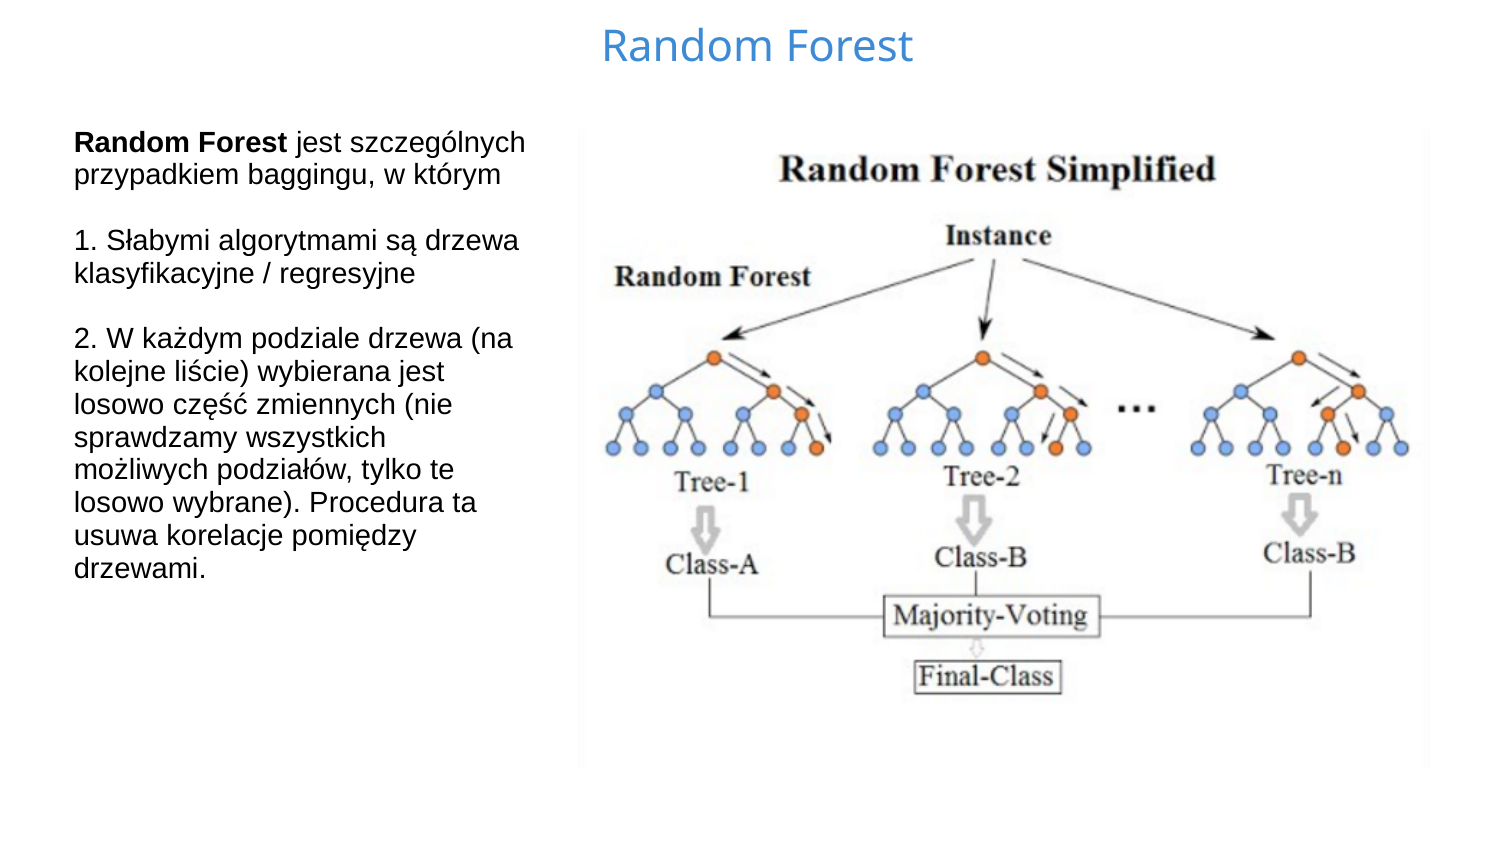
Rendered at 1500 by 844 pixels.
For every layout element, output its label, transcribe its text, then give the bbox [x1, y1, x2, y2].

picture [578, 129, 1430, 768]
text_box Random Forest [251, 11, 1264, 76]
text_box Random Forest jest szczególnych przypadkiem baggingu, w którym 1. Słabymi algorytmami są drzewa klasyfikacyjne / regresyjne 2. W każdym podziale drzewa (na kolejne liście) wybierana jest losowo część zmiennych (nie sprawdzamy wszystkich możliwych podziałów, tylko te losowo wybrane). Procedura ta usuwa korelacje pomiędzy drzewami. [59, 118, 544, 763]
